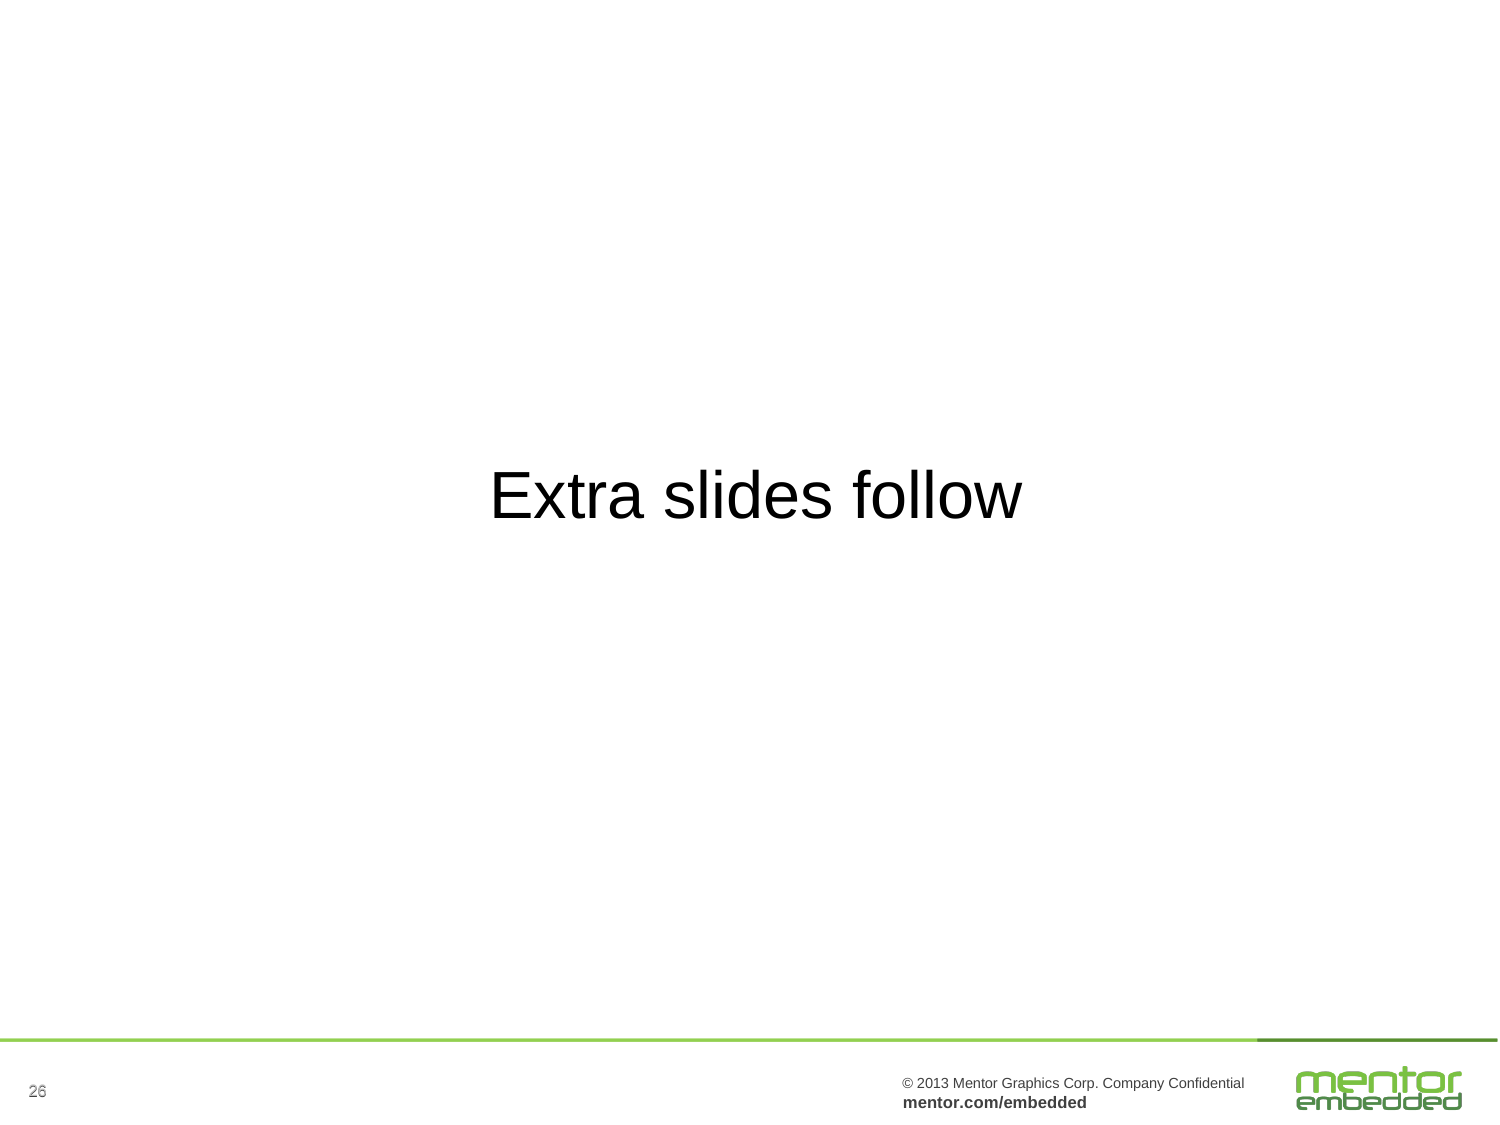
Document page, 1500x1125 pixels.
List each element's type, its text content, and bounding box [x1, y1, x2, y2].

text_box Extra slides follow [24, 12, 1488, 975]
picture [1292, 1062, 1464, 1114]
